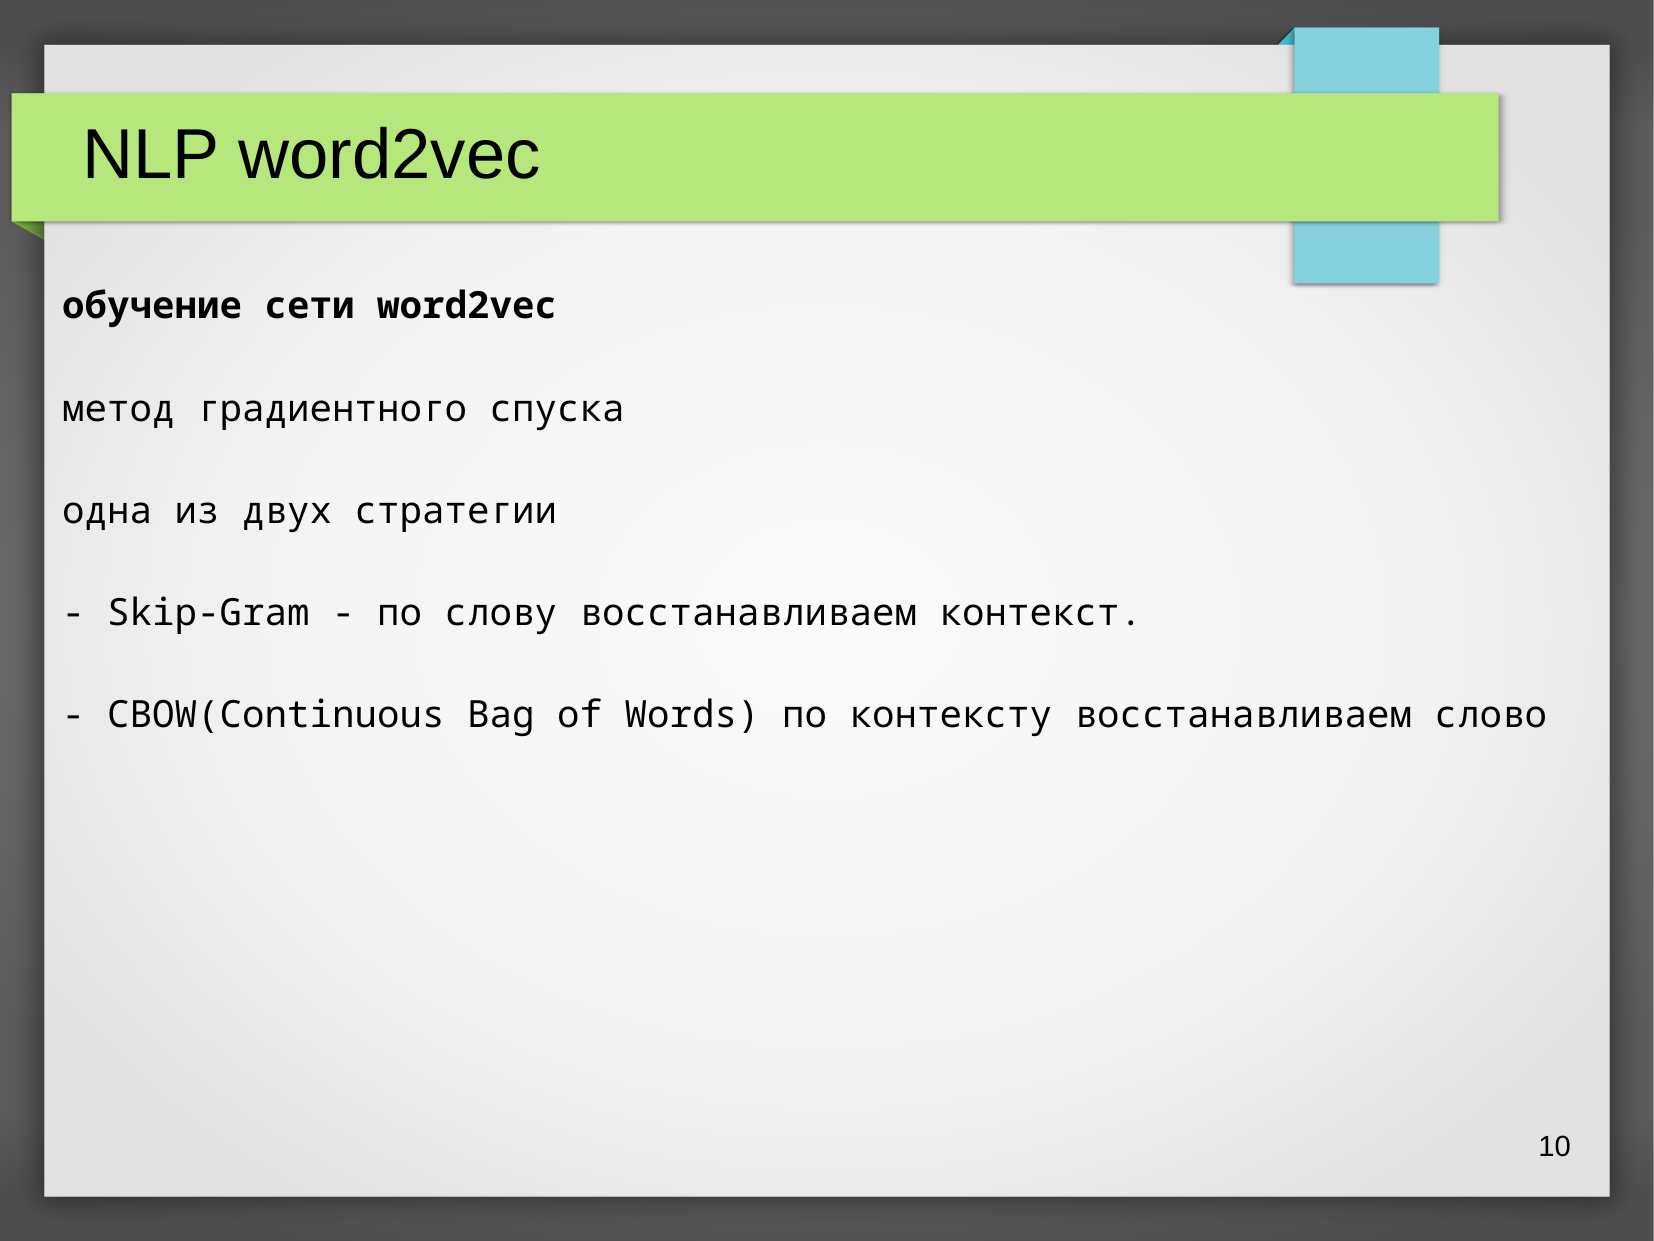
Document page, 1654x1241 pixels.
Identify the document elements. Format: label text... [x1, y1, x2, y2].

title NLP word2vec [82, 118, 1406, 189]
picture [0, 0, 1654, 1241]
text_box обучение сети word2vec метод градиентного спуска одна из двух стратегии - Skip-Gram - по слову восстанавливаем контекст. - CBOW(Continuous Bag of Words) по контексту восстанавливаем слово [47, 271, 1607, 785]
